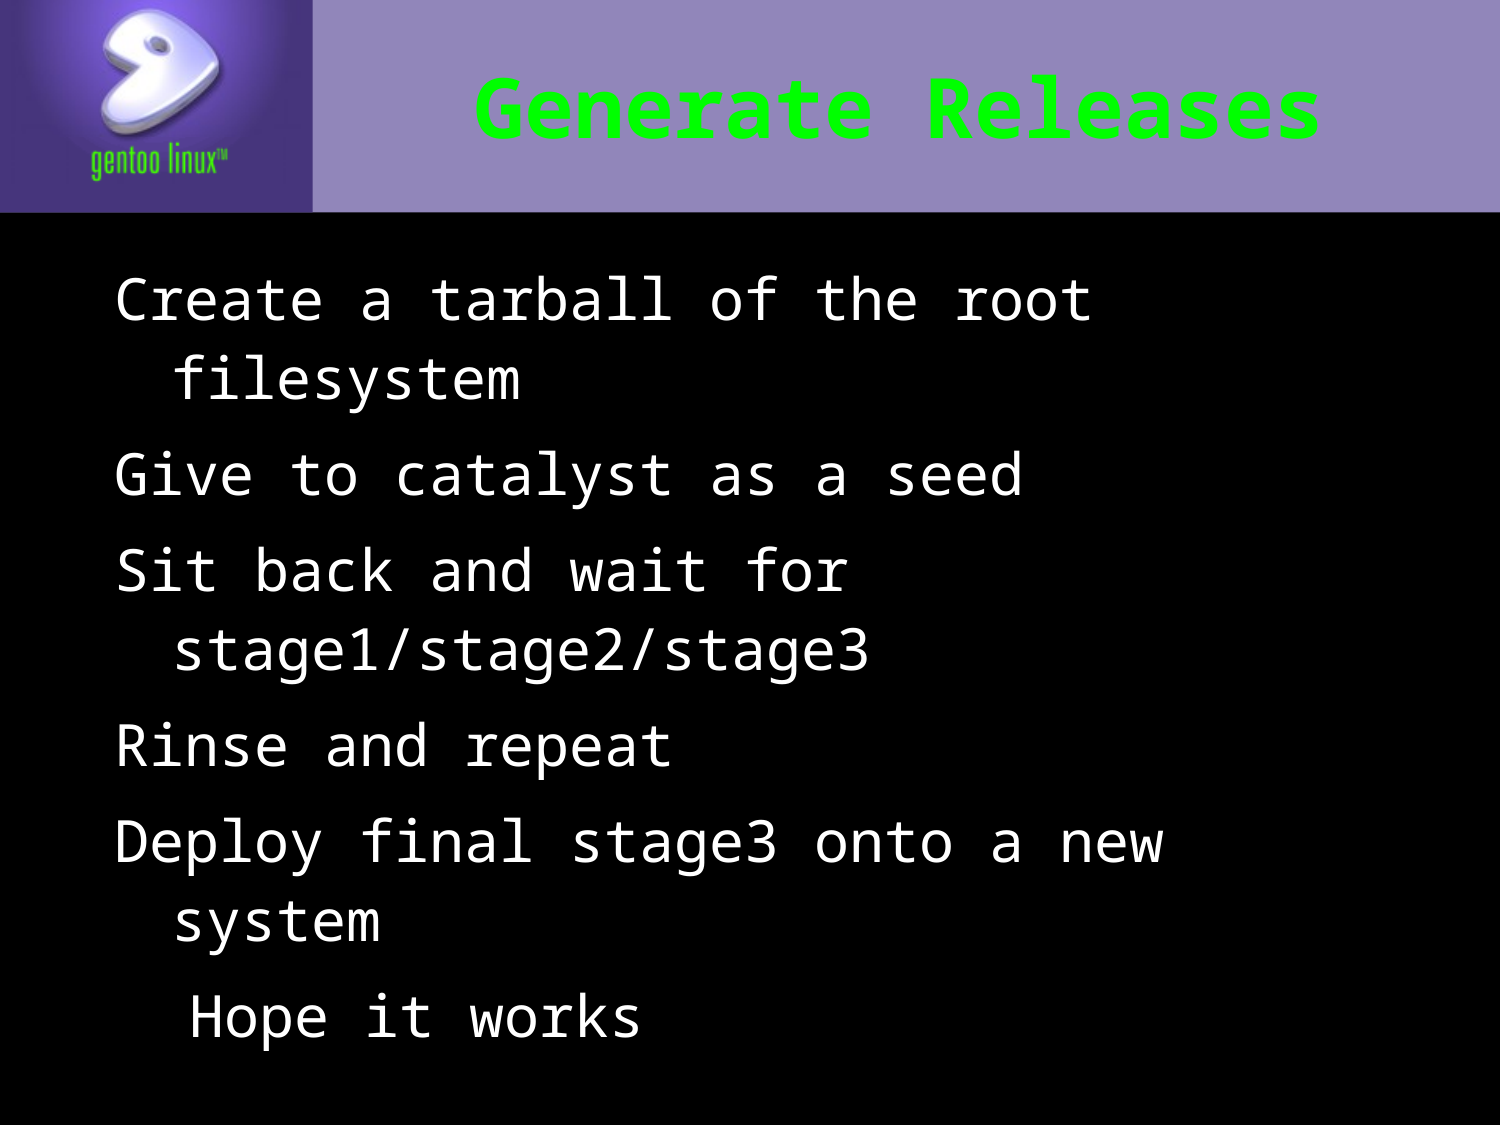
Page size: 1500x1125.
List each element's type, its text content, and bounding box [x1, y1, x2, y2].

title Generate Releases [324, 12, 1476, 201]
picture [0, 0, 302, 184]
list Create a tarball of the root filesystem Give to catalyst as a seed Sit back and wait for stage1/stage2/stage3 Rinse and repeat Deploy final stage3 onto a new system Hope it works [99, 249, 1388, 1101]
